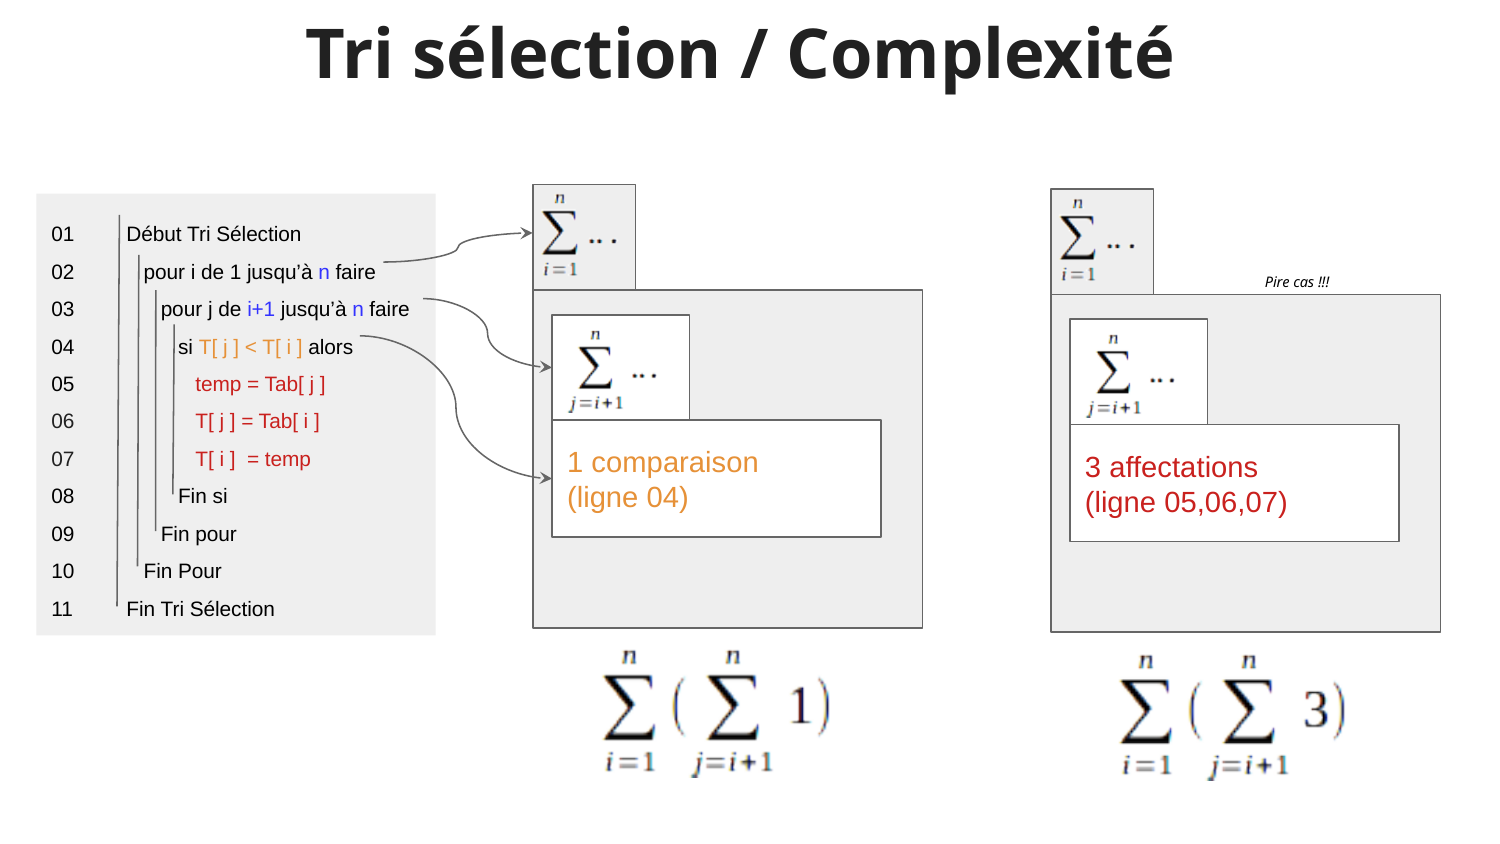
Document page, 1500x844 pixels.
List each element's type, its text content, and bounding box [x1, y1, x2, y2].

picture [532, 185, 628, 281]
picture [560, 322, 669, 413]
picture [1050, 190, 1146, 285]
text_box [532, 184, 923, 628]
picture [1106, 642, 1362, 781]
picture [1078, 326, 1187, 418]
text_box 01 Début Tri Sélection 02 pour i de 1 jusqu’à n faire 03 pour j de i+1 jusqu’à n faire 04 si T[ j ] < T[ i ] alors 05 temp = Tab[ j ] 06 T[ j ] = Tab[ i ] 07 T[ i ] = temp 08 Fin si 09 Fin pour 10 Fin Pour 11 Fin Tri Sélection [36, 193, 436, 636]
picture [589, 637, 844, 778]
text_box 1 comparaison (ligne 04) [551, 420, 881, 537]
text_box 3 affectations (ligne 05,06,07) [1069, 424, 1399, 542]
text_box [1050, 189, 1441, 633]
list Pire cas !!! [1153, 254, 1441, 295]
title Tri sélection / Complexité [0, 0, 1500, 90]
